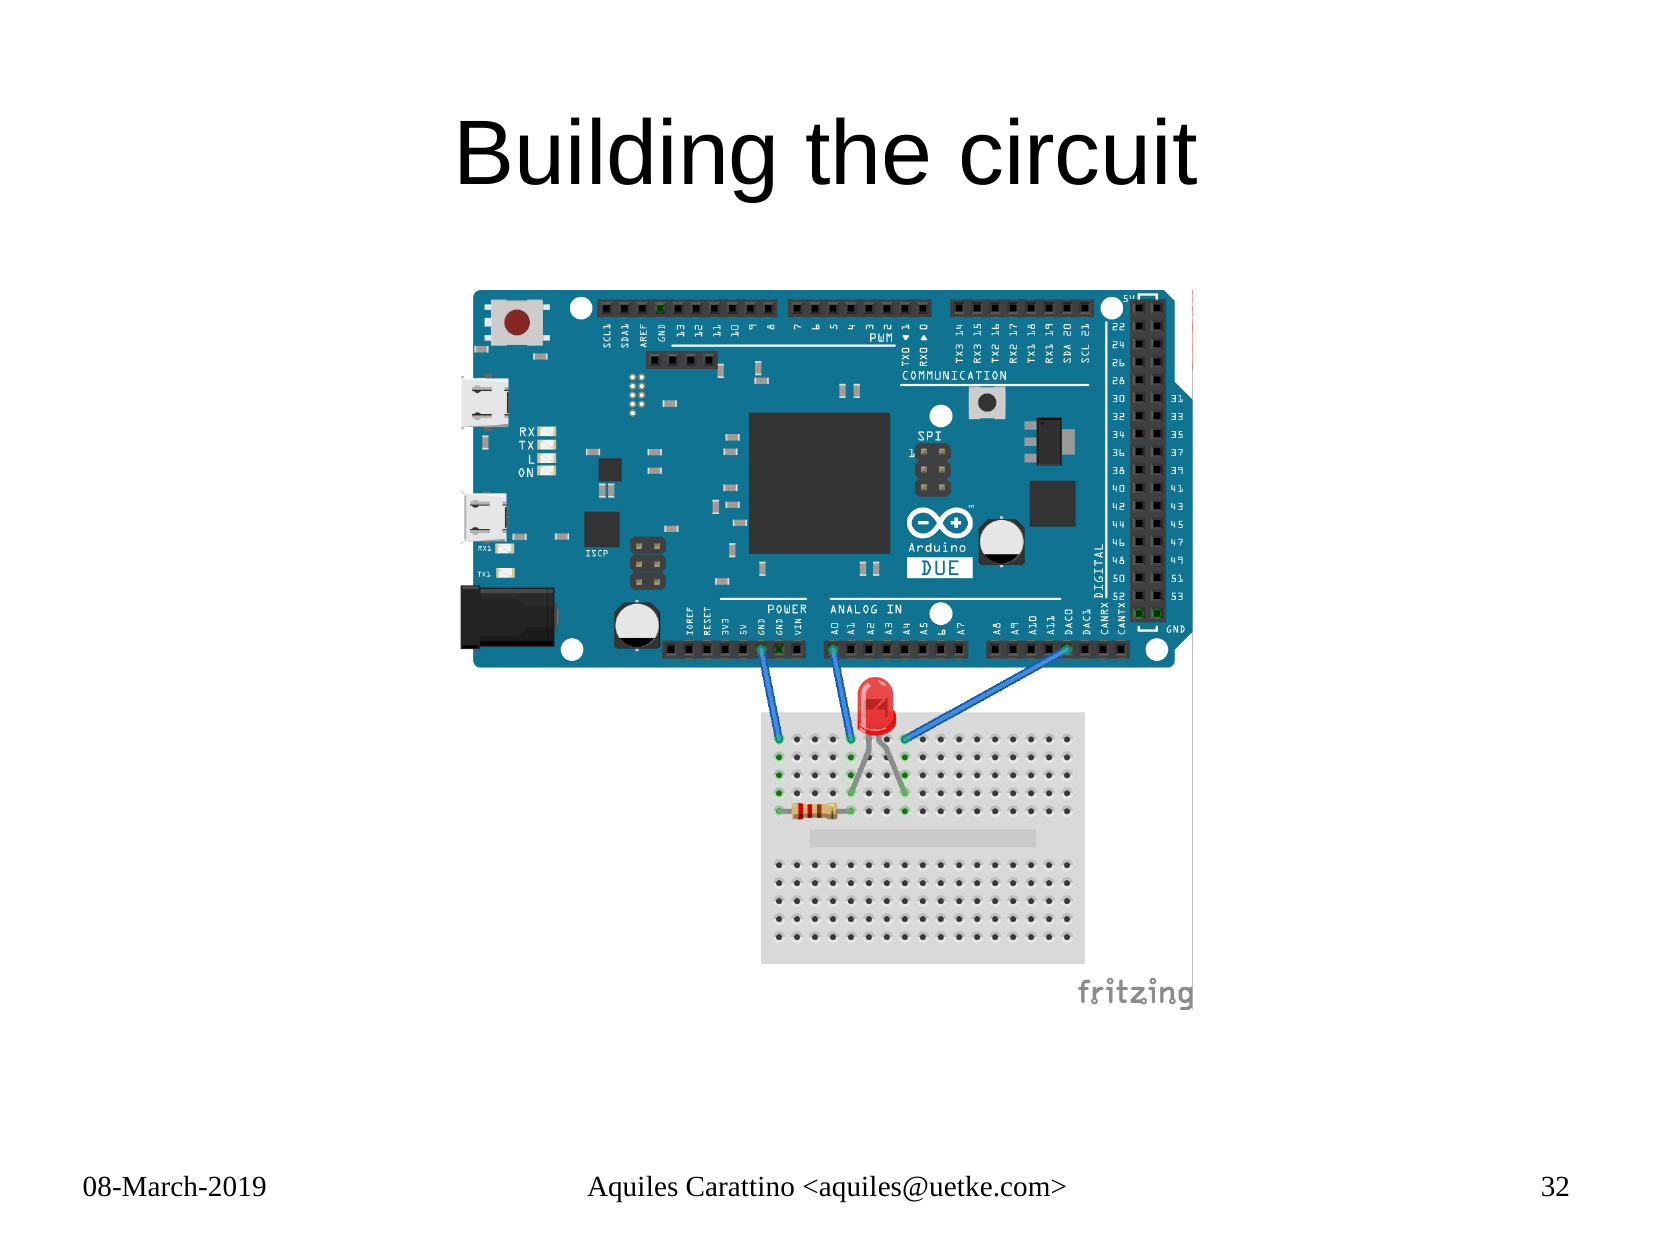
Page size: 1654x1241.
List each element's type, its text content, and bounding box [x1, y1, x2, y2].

picture [460, 290, 1193, 1010]
title Building the circuit [82, 49, 1571, 257]
